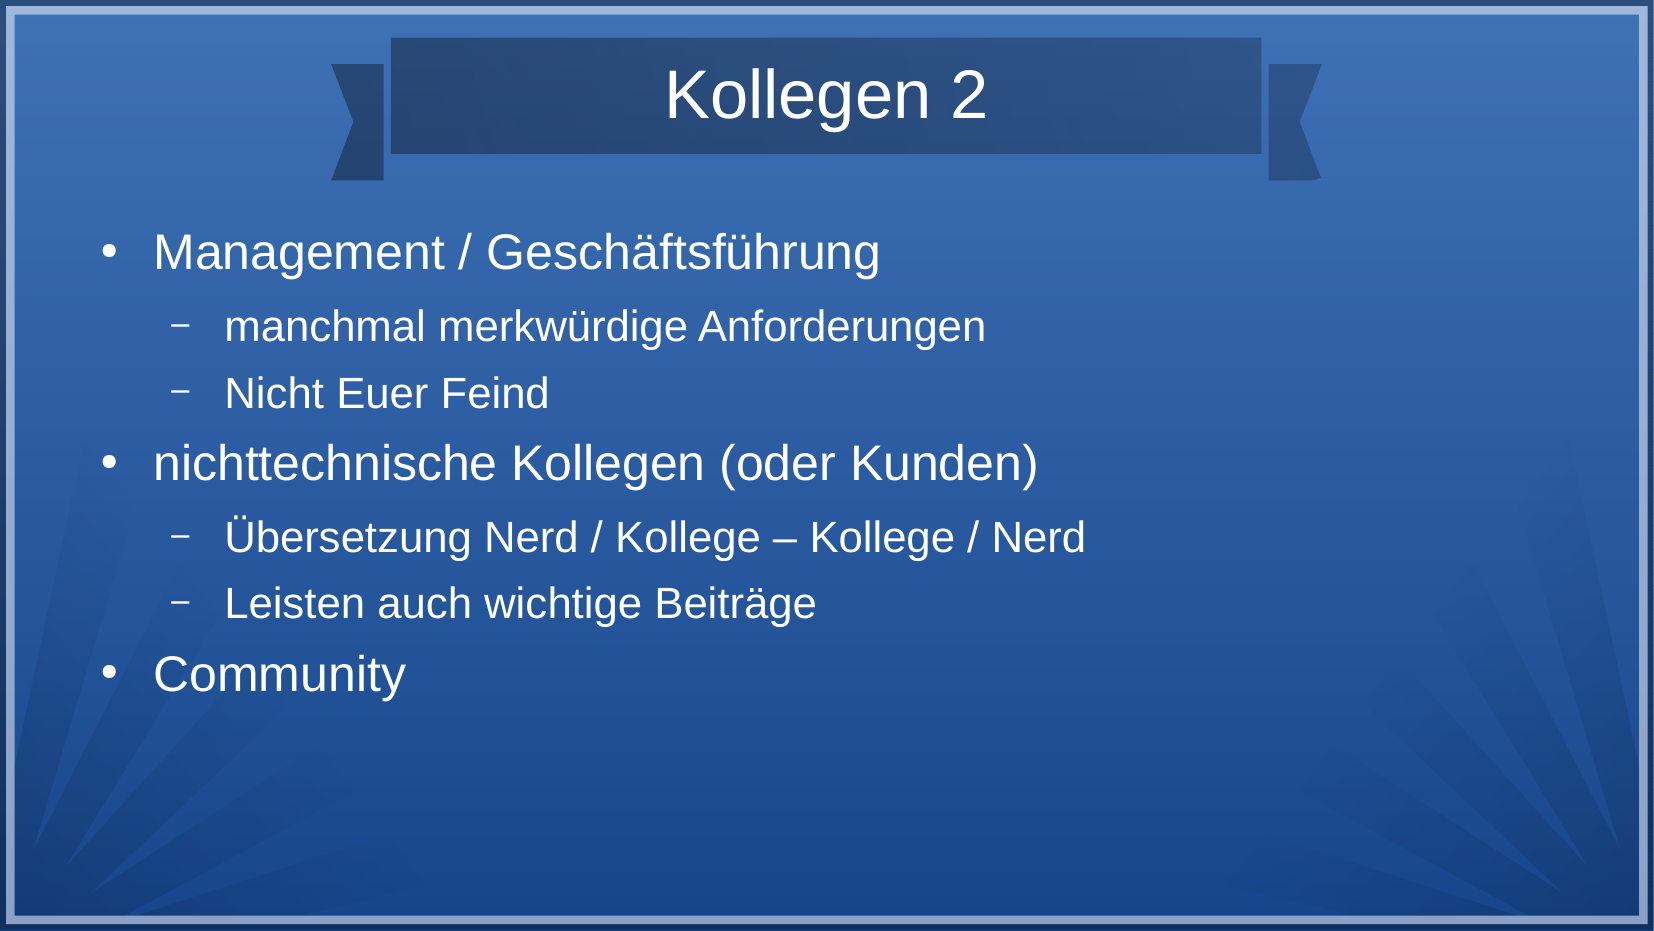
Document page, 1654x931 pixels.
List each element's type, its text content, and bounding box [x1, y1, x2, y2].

title Kollegen 2 [389, 35, 1264, 154]
list Management / Geschäftsführung manchmal merkwürdige Anforderungen Nicht Euer Feind nichttechnische Kollegen (oder Kunden) Übersetzung Nerd / Kollege – Kollege / Nerd Leisten auch wichtige Beiträge Community [82, 224, 1571, 848]
